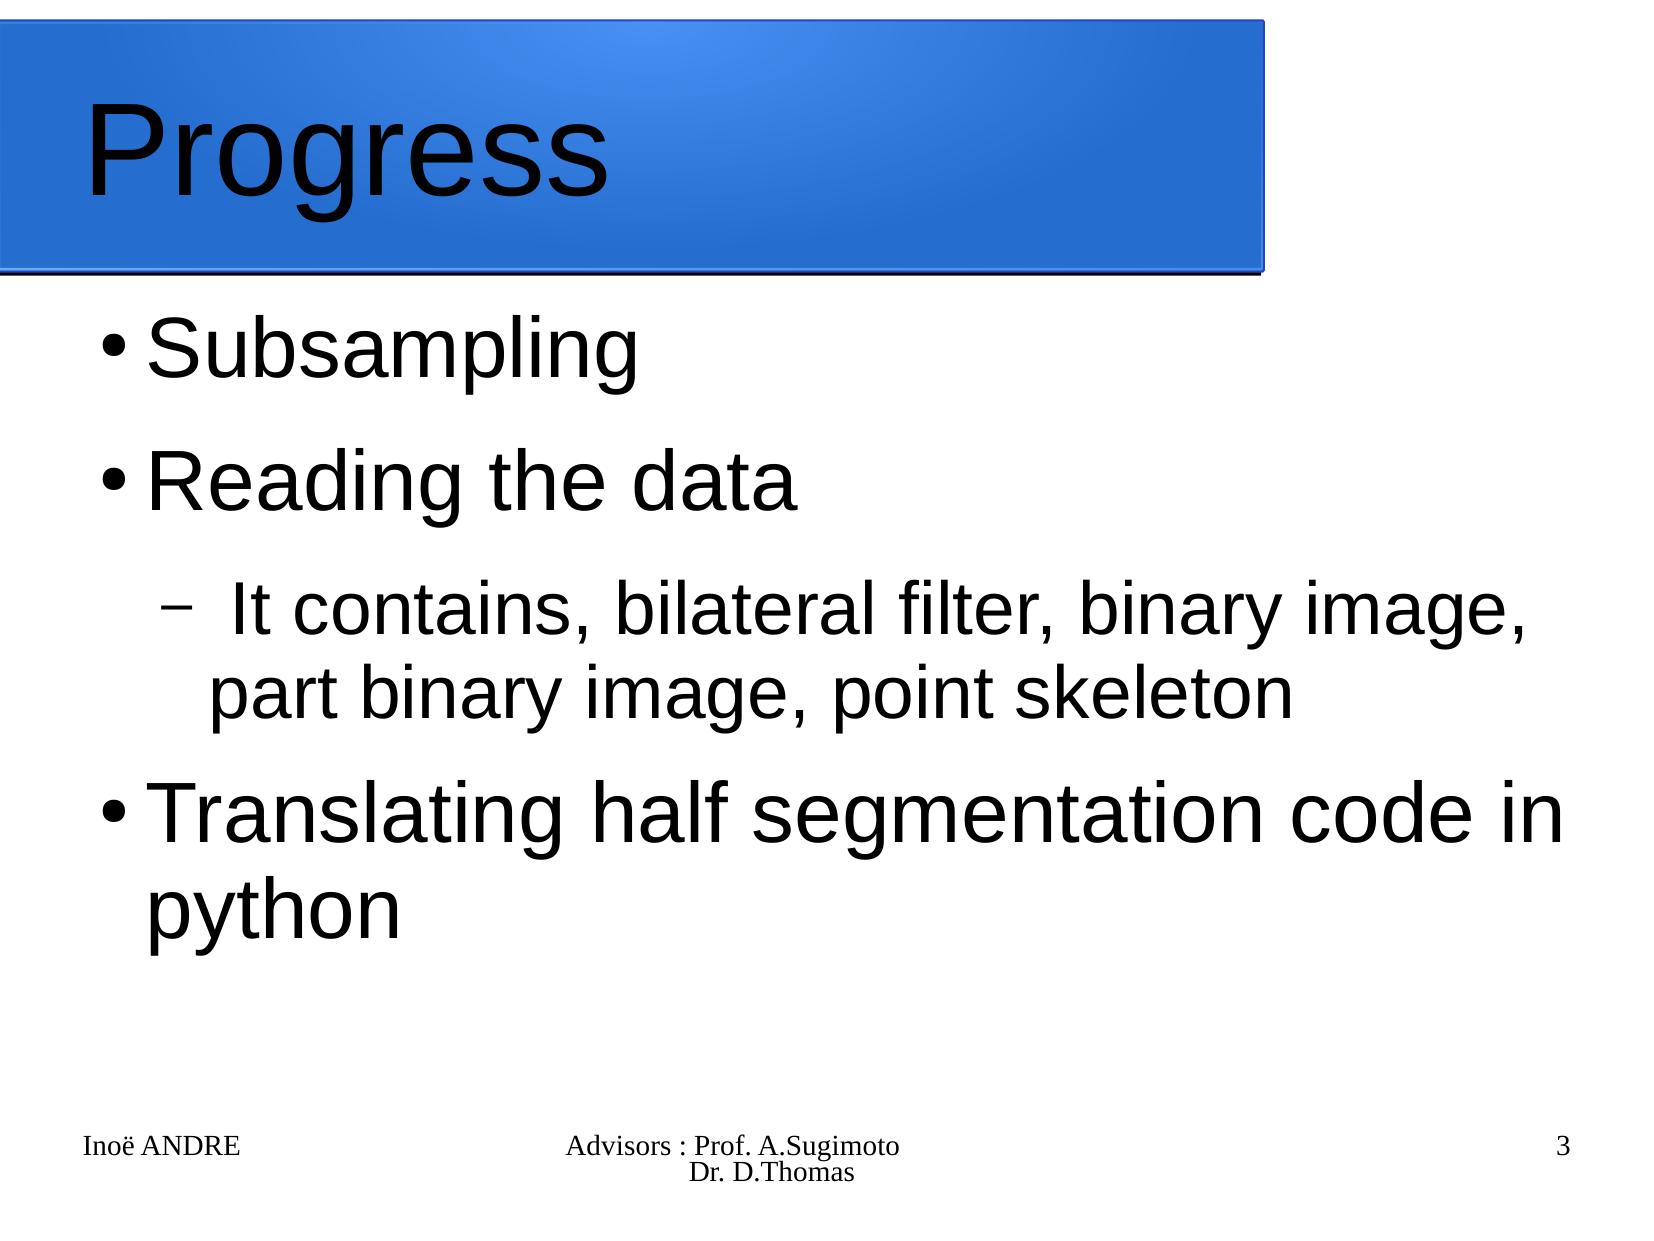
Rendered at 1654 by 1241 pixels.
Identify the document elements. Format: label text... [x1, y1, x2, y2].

list Subsampling Reading the data It contains, bilateral filter, binary image, part binary image, point skeleton Translating half segmentation code in python [82, 299, 1571, 1019]
title Progress [82, 47, 1235, 252]
